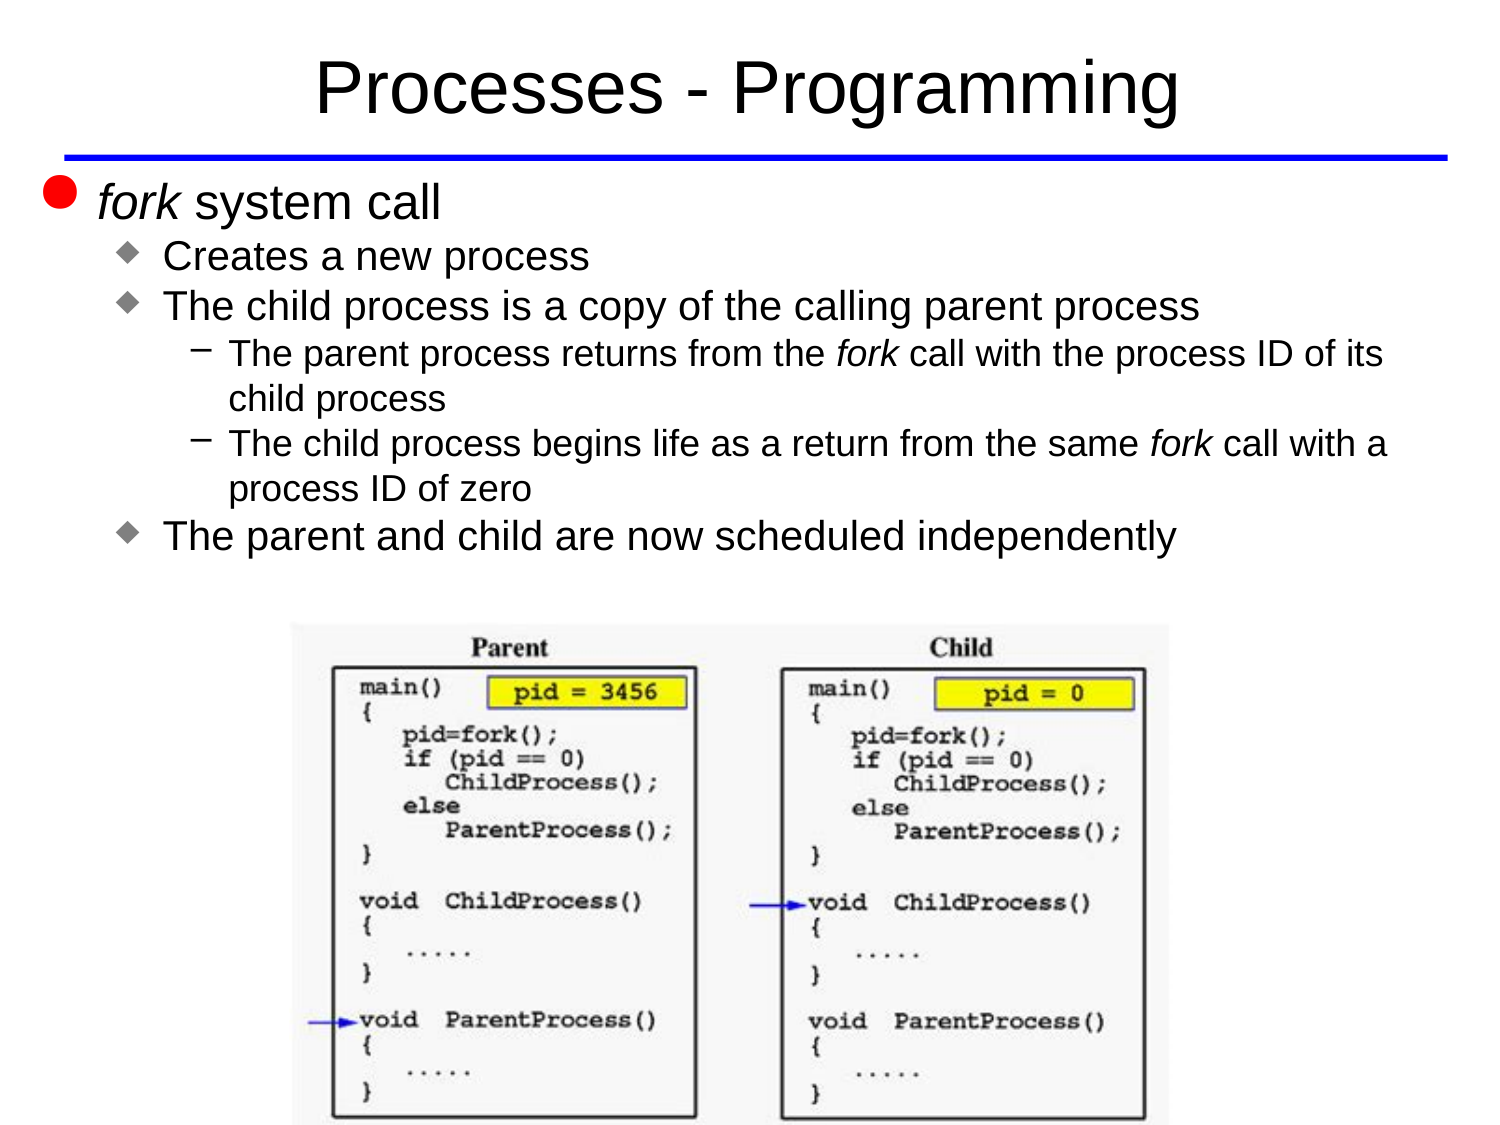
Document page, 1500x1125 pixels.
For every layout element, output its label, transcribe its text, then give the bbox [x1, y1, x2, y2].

title Processes - Programming [115, 21, 1382, 147]
picture [289, 621, 1173, 1125]
list fork system call Creates a new process The child process is a copy of the calling parent process The parent process returns from the fork call with the process ID of its child process The child process begins life as a return from the same fork call with a process ID of zero The parent and child are now scheduled independently [25, 161, 1475, 1001]
